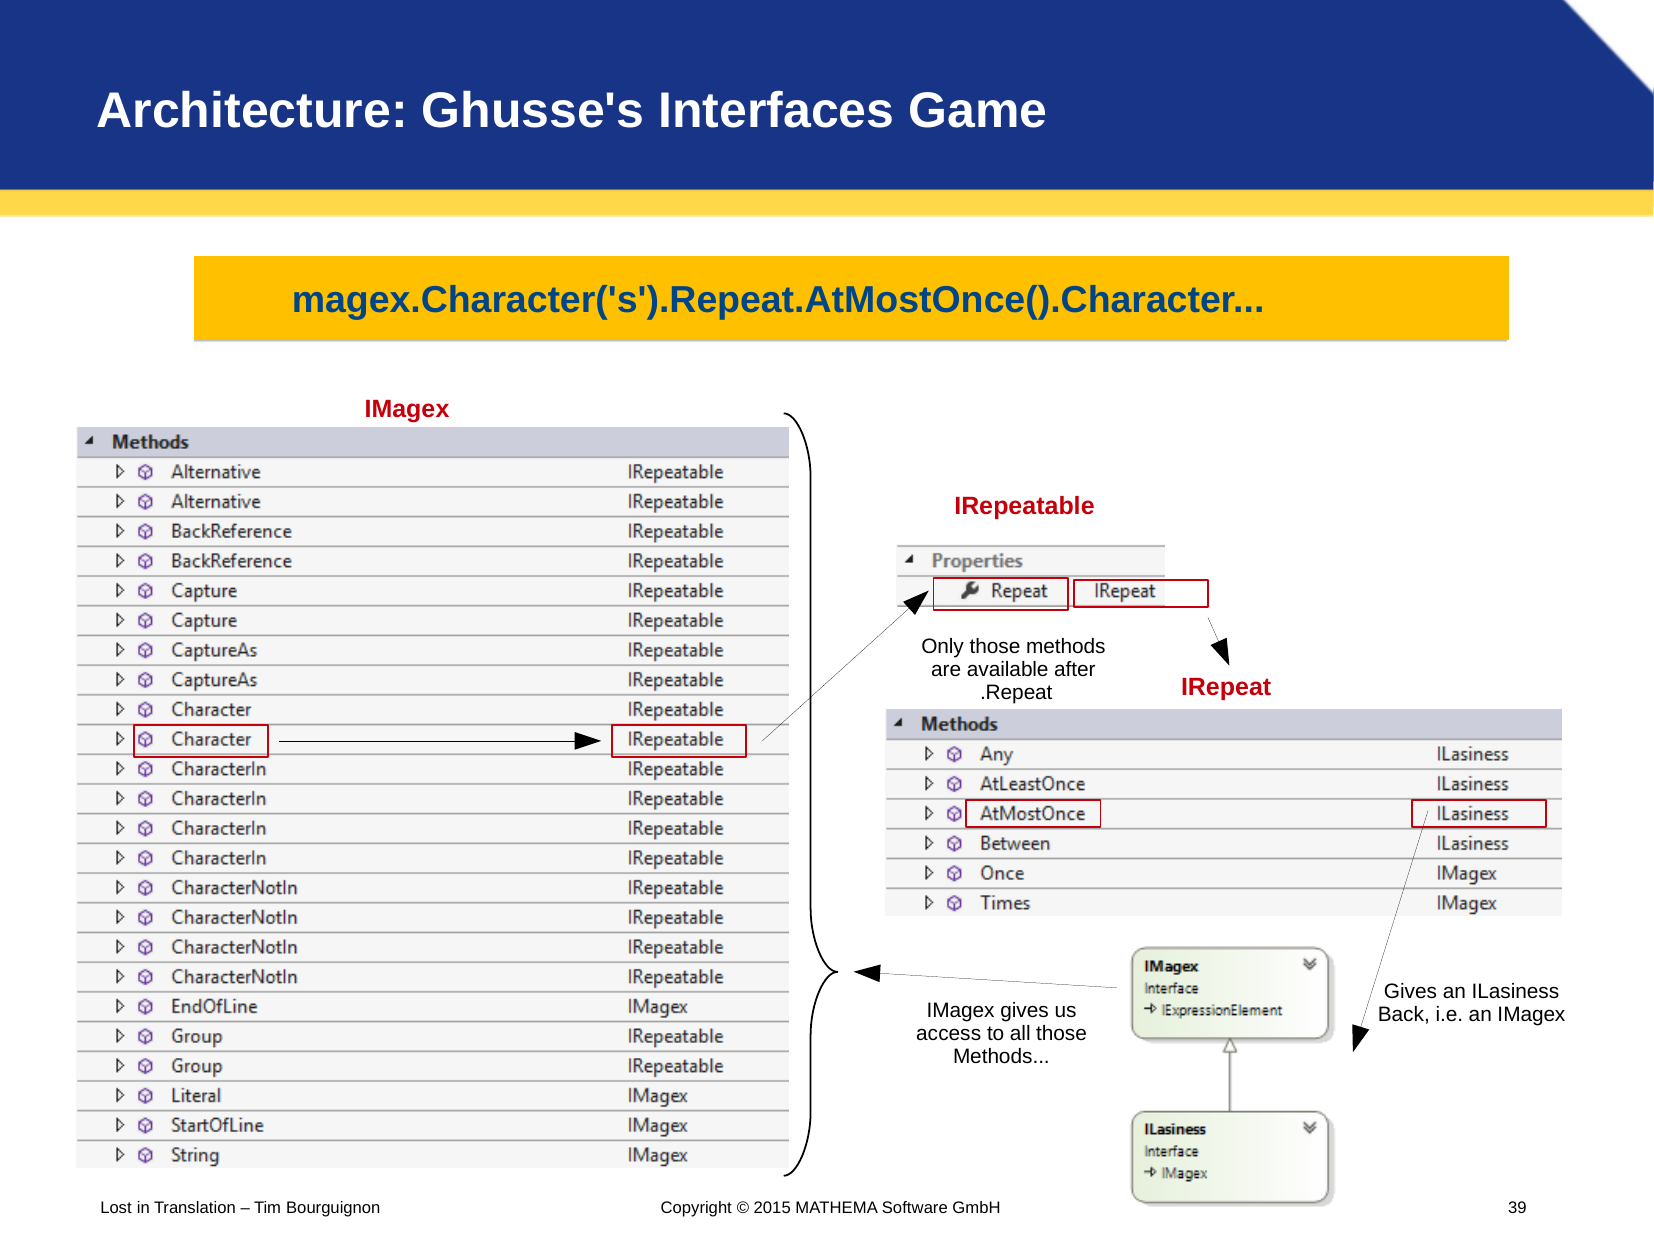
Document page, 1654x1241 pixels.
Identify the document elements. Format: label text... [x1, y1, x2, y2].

text_box IMagex [364, 395, 450, 424]
text_box IMagex gives us access to all those Methods... [916, 998, 1088, 1068]
text_box Only those methods are available after .Repeat [921, 634, 1112, 704]
text_box magex.Character('s').Repeat.AtMostOnce().Character... [194, 256, 1509, 340]
text_box Gives an ILasiness Back, i.e. an IMagex [1377, 979, 1566, 1026]
title Architecture: Ghusse's Interfaces Game [96, 64, 1168, 156]
picture [0, 0, 1654, 1241]
text_box IRepeat [1181, 672, 1272, 702]
text_box IRepeatable [954, 491, 1096, 521]
